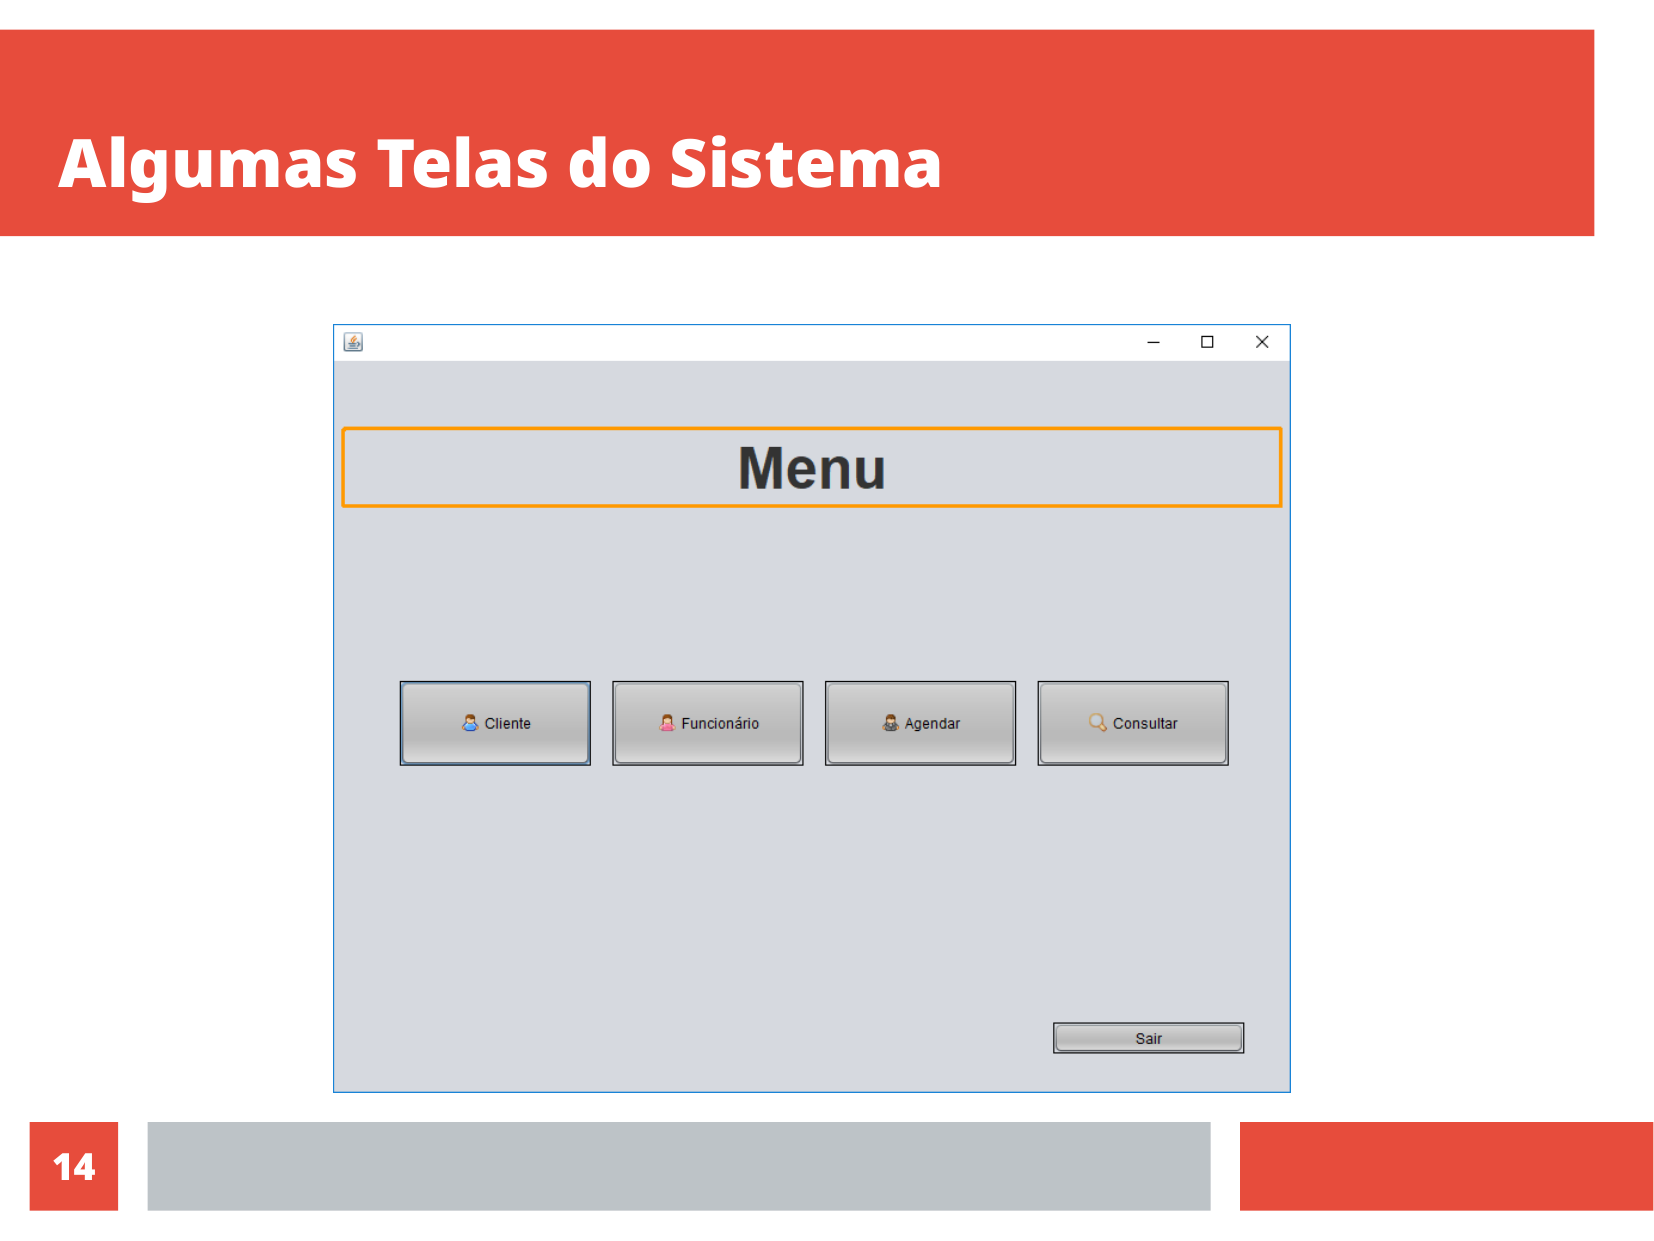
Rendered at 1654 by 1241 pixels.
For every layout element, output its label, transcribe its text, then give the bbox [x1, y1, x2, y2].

title Algumas Telas do Sistema [59, 59, 1595, 207]
picture [333, 324, 1291, 1093]
